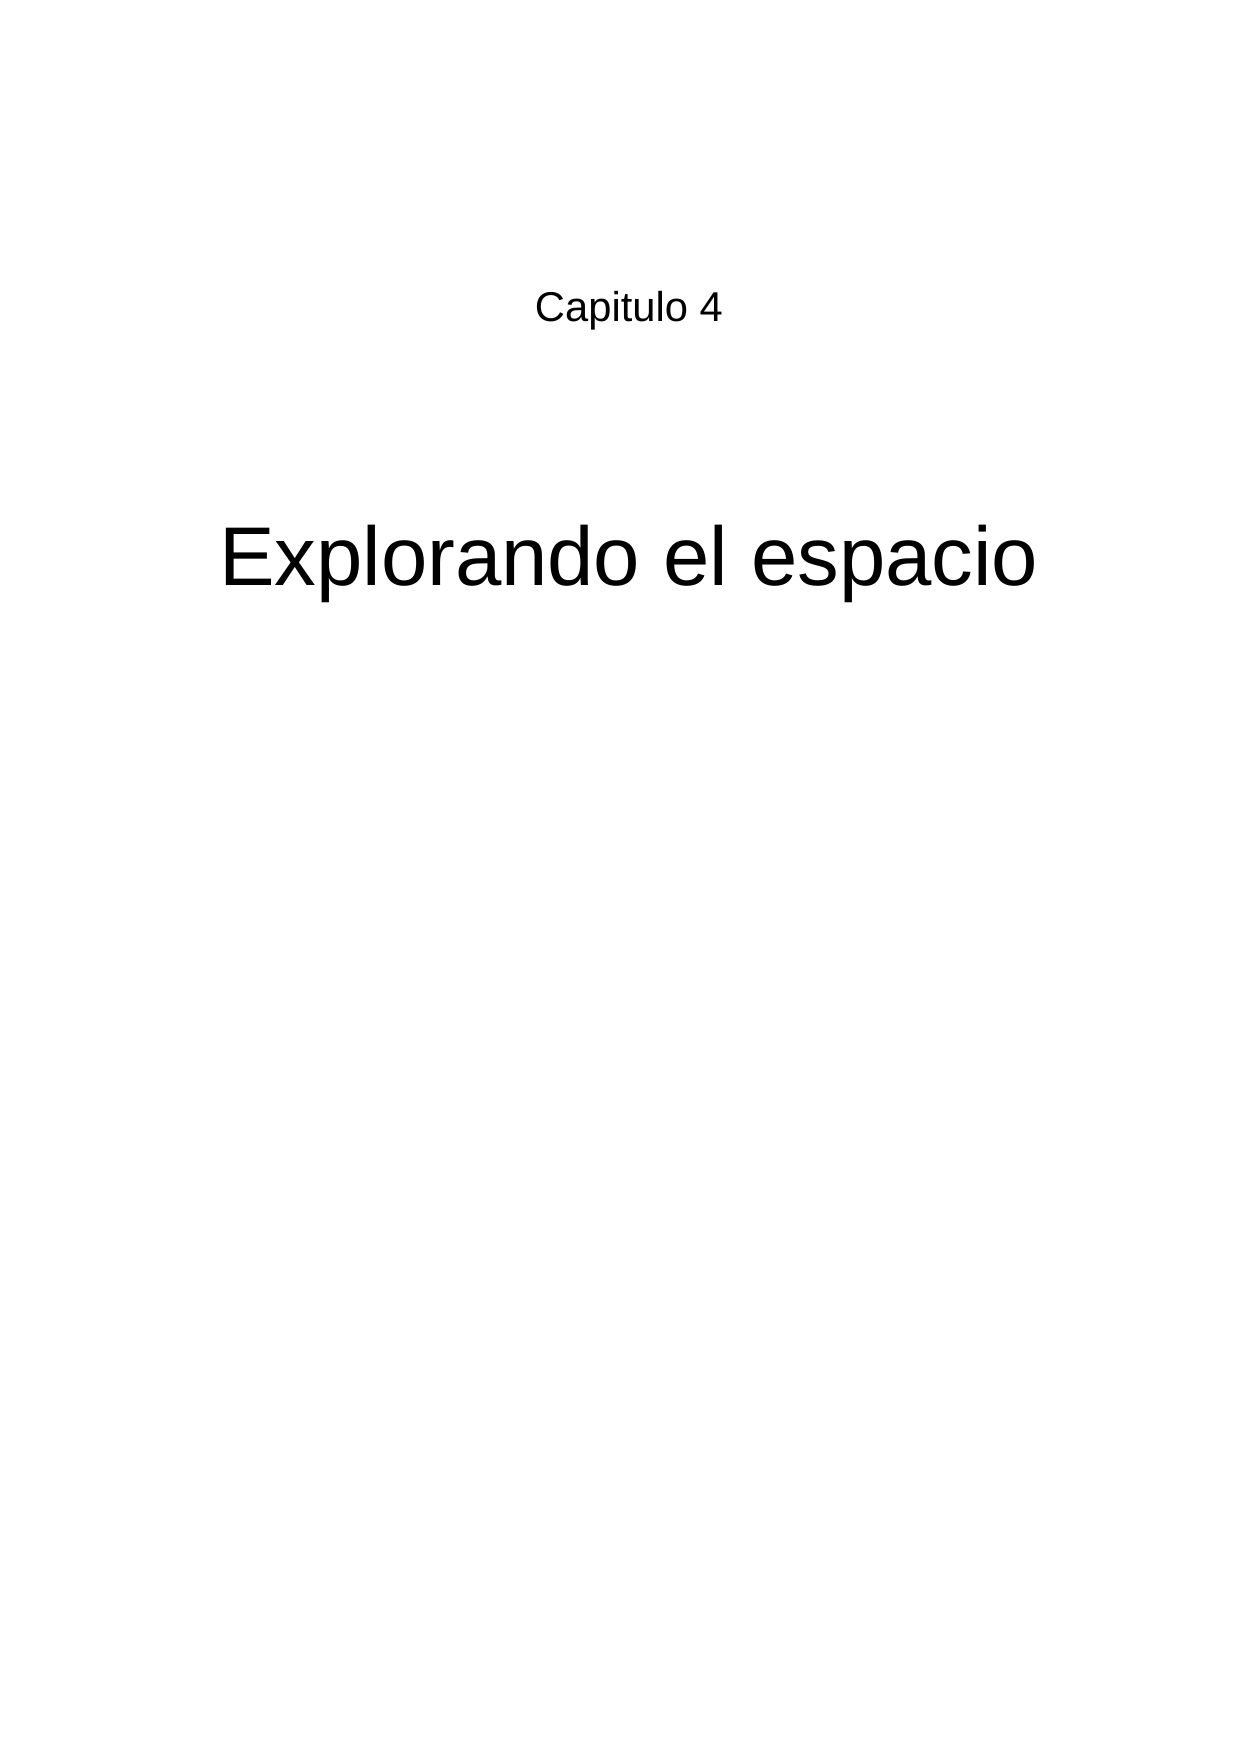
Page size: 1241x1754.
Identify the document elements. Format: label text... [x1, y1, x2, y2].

title Capitulo 4 Explorando el espacio [124, 283, 1134, 604]
